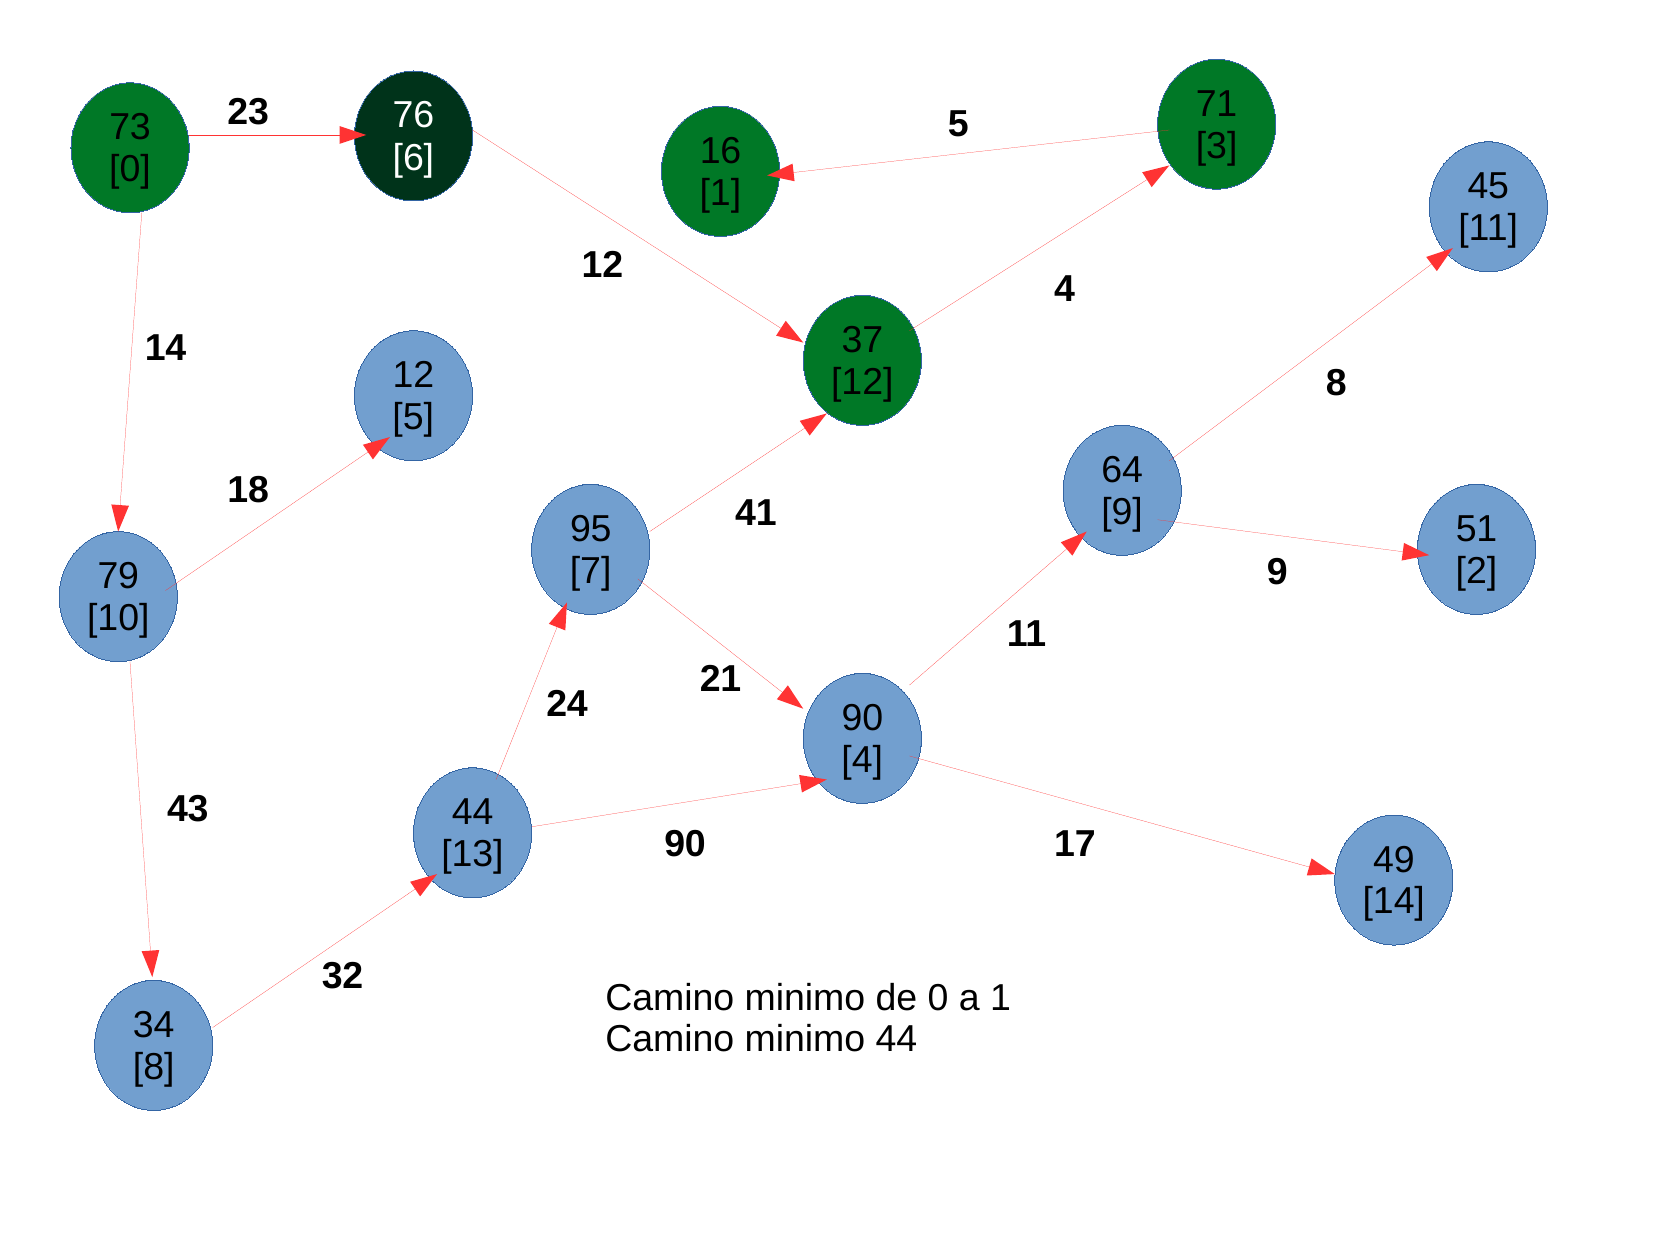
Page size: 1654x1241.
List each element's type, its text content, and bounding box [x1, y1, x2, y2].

text_box 45 [11] [1429, 141, 1548, 272]
text_box 12 [5] [354, 330, 473, 461]
text_box Camino minimo de 0 a 1 Camino minimo 44 [590, 968, 1524, 1068]
text_box 18 [212, 460, 319, 518]
text_box 4 [1039, 259, 1146, 317]
text_box 34 [8] [94, 980, 213, 1111]
text_box 51 [2] [1417, 484, 1536, 615]
text_box 76 [6] [354, 70, 473, 201]
text_box 95 [7] [531, 484, 650, 615]
text_box 43 [152, 779, 259, 837]
text_box 14 [129, 318, 237, 376]
text_box 71 [3] [1157, 59, 1276, 190]
text_box 8 [1311, 354, 1418, 412]
text_box 16 [1] [661, 106, 780, 237]
text_box 73 [0] [70, 82, 190, 213]
text_box 9 [1252, 543, 1359, 601]
text_box 79 [10] [59, 531, 178, 662]
text_box 90 [4] [803, 673, 922, 804]
text_box 24 [531, 675, 638, 733]
text_box 32 [307, 947, 414, 1004]
text_box 23 [212, 82, 319, 140]
text_box 90 [649, 814, 756, 872]
text_box 12 [566, 236, 674, 294]
text_box 64 [9] [1063, 425, 1182, 556]
text_box 11 [992, 604, 1099, 662]
text_box 21 [685, 649, 792, 707]
text_box 41 [720, 484, 827, 542]
text_box 37 [12] [803, 295, 922, 426]
text_box 49 [14] [1334, 815, 1453, 946]
text_box 17 [1039, 815, 1146, 872]
text_box 5 [933, 94, 1040, 152]
text_box 44 [13] [413, 767, 532, 898]
